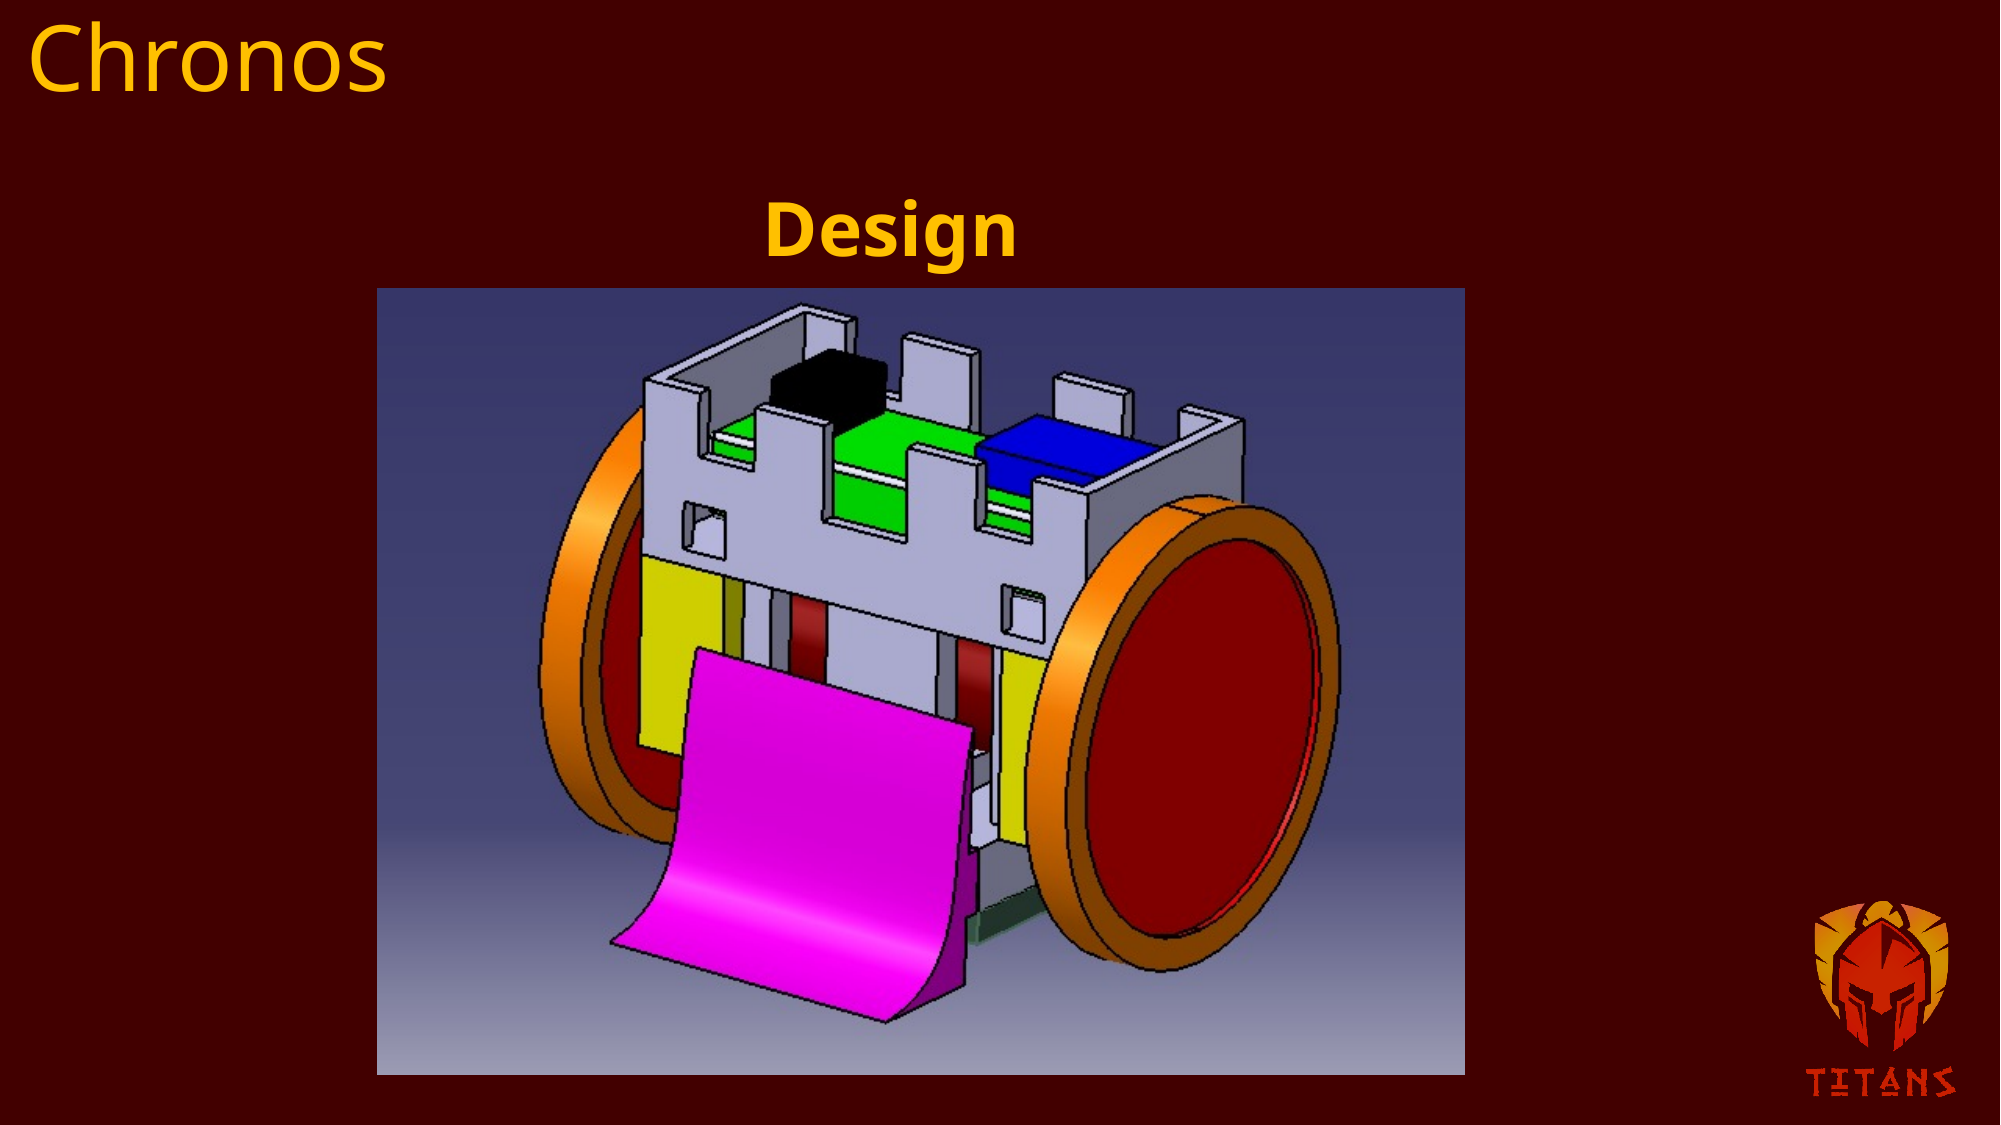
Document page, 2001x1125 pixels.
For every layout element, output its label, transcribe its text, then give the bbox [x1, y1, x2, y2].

picture [377, 288, 1465, 1075]
text_box Design [762, 181, 1052, 284]
title Chronos [11, 0, 1737, 171]
picture [1749, 888, 2000, 1125]
